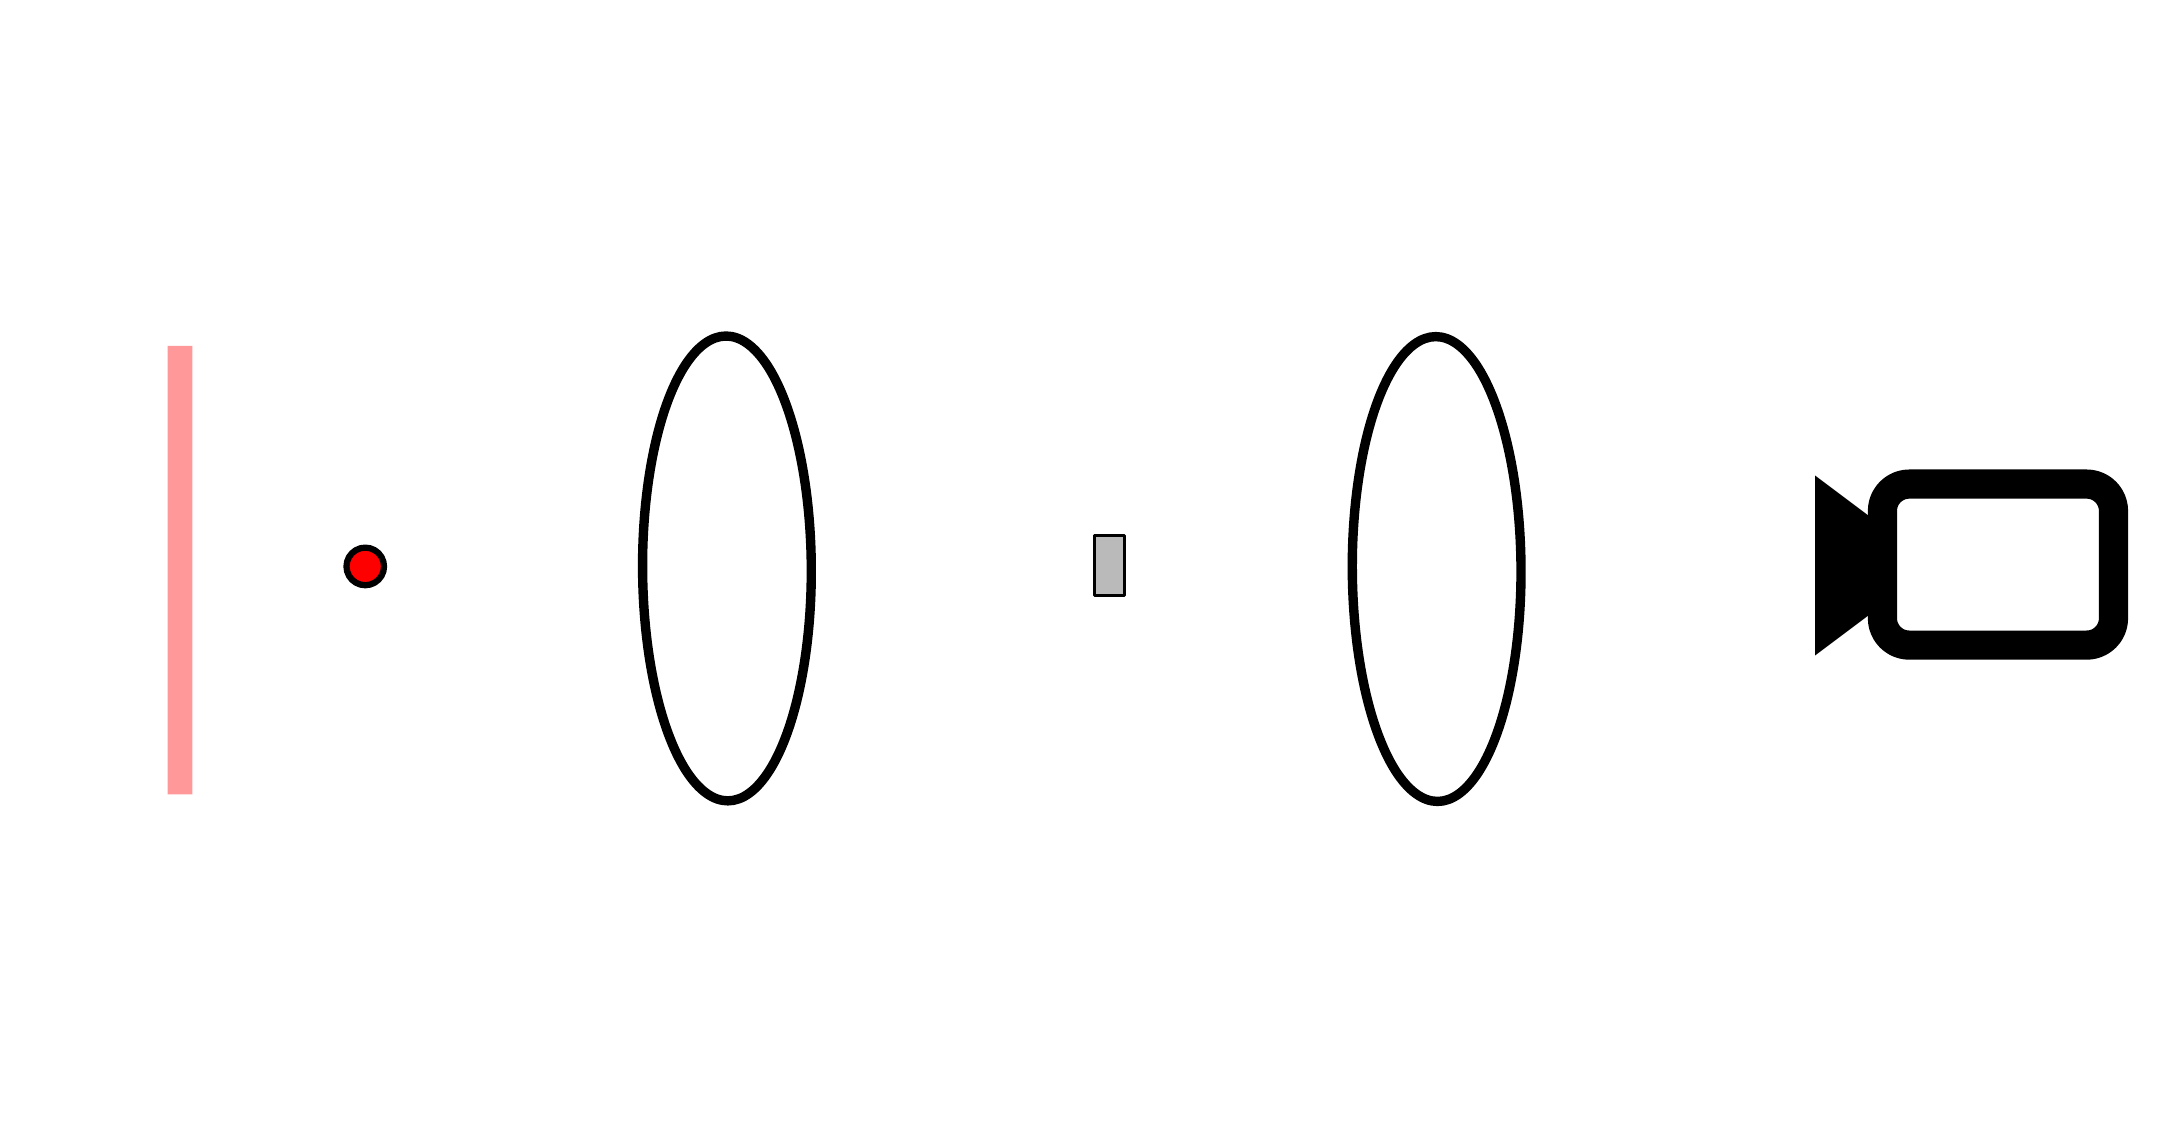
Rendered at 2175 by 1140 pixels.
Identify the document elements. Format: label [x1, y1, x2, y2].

text_box [346, 547, 385, 586]
text_box [1882, 484, 2114, 646]
text_box [1815, 475, 1876, 656]
text_box [1094, 535, 1125, 596]
text_box [1352, 336, 1522, 802]
text_box [642, 336, 812, 801]
